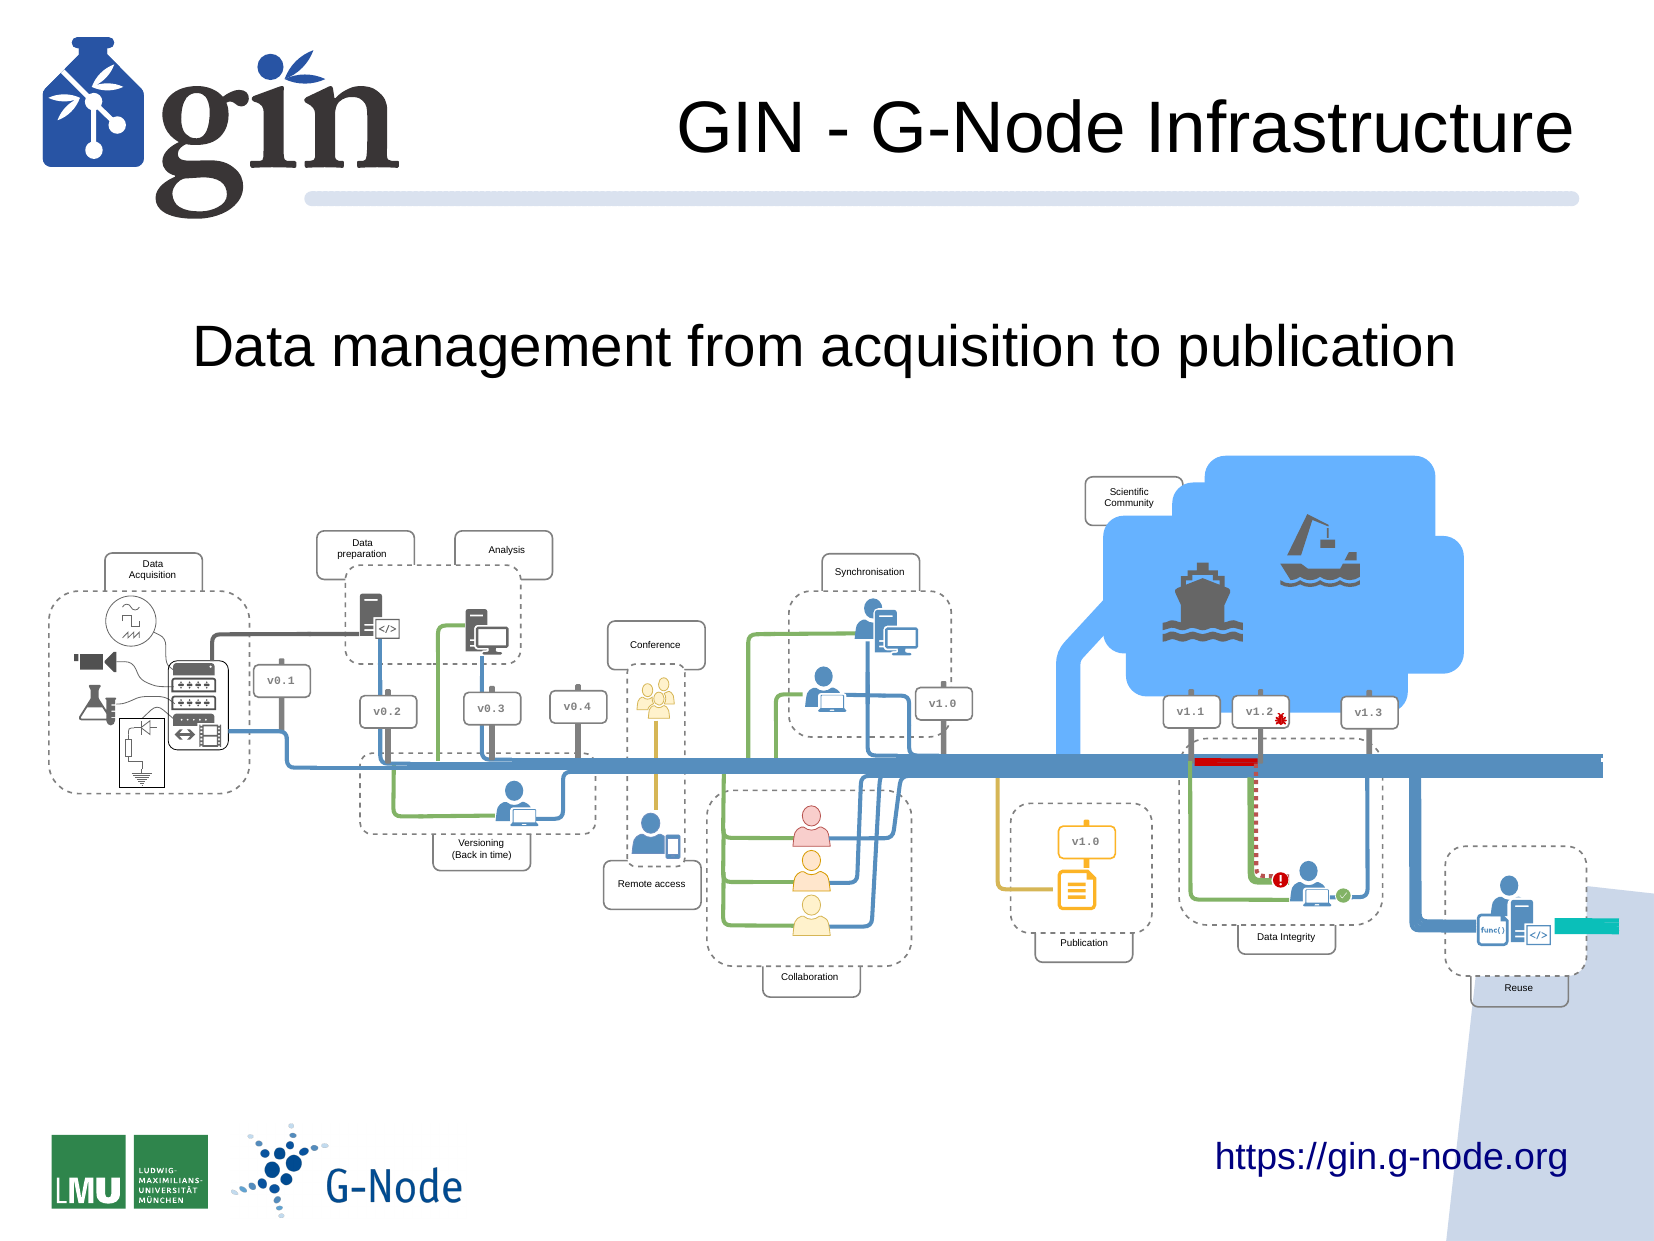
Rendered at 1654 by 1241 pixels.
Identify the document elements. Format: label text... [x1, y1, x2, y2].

picture [47, 454, 1623, 1009]
text_box GIN - G-Node Infrastructure [87, 30, 1576, 226]
picture [230, 1123, 467, 1219]
text_box https://gin.g-node.org [1200, 1128, 1625, 1186]
picture [33, 30, 409, 224]
list Data management from acquisition to publication [121, 314, 1497, 405]
